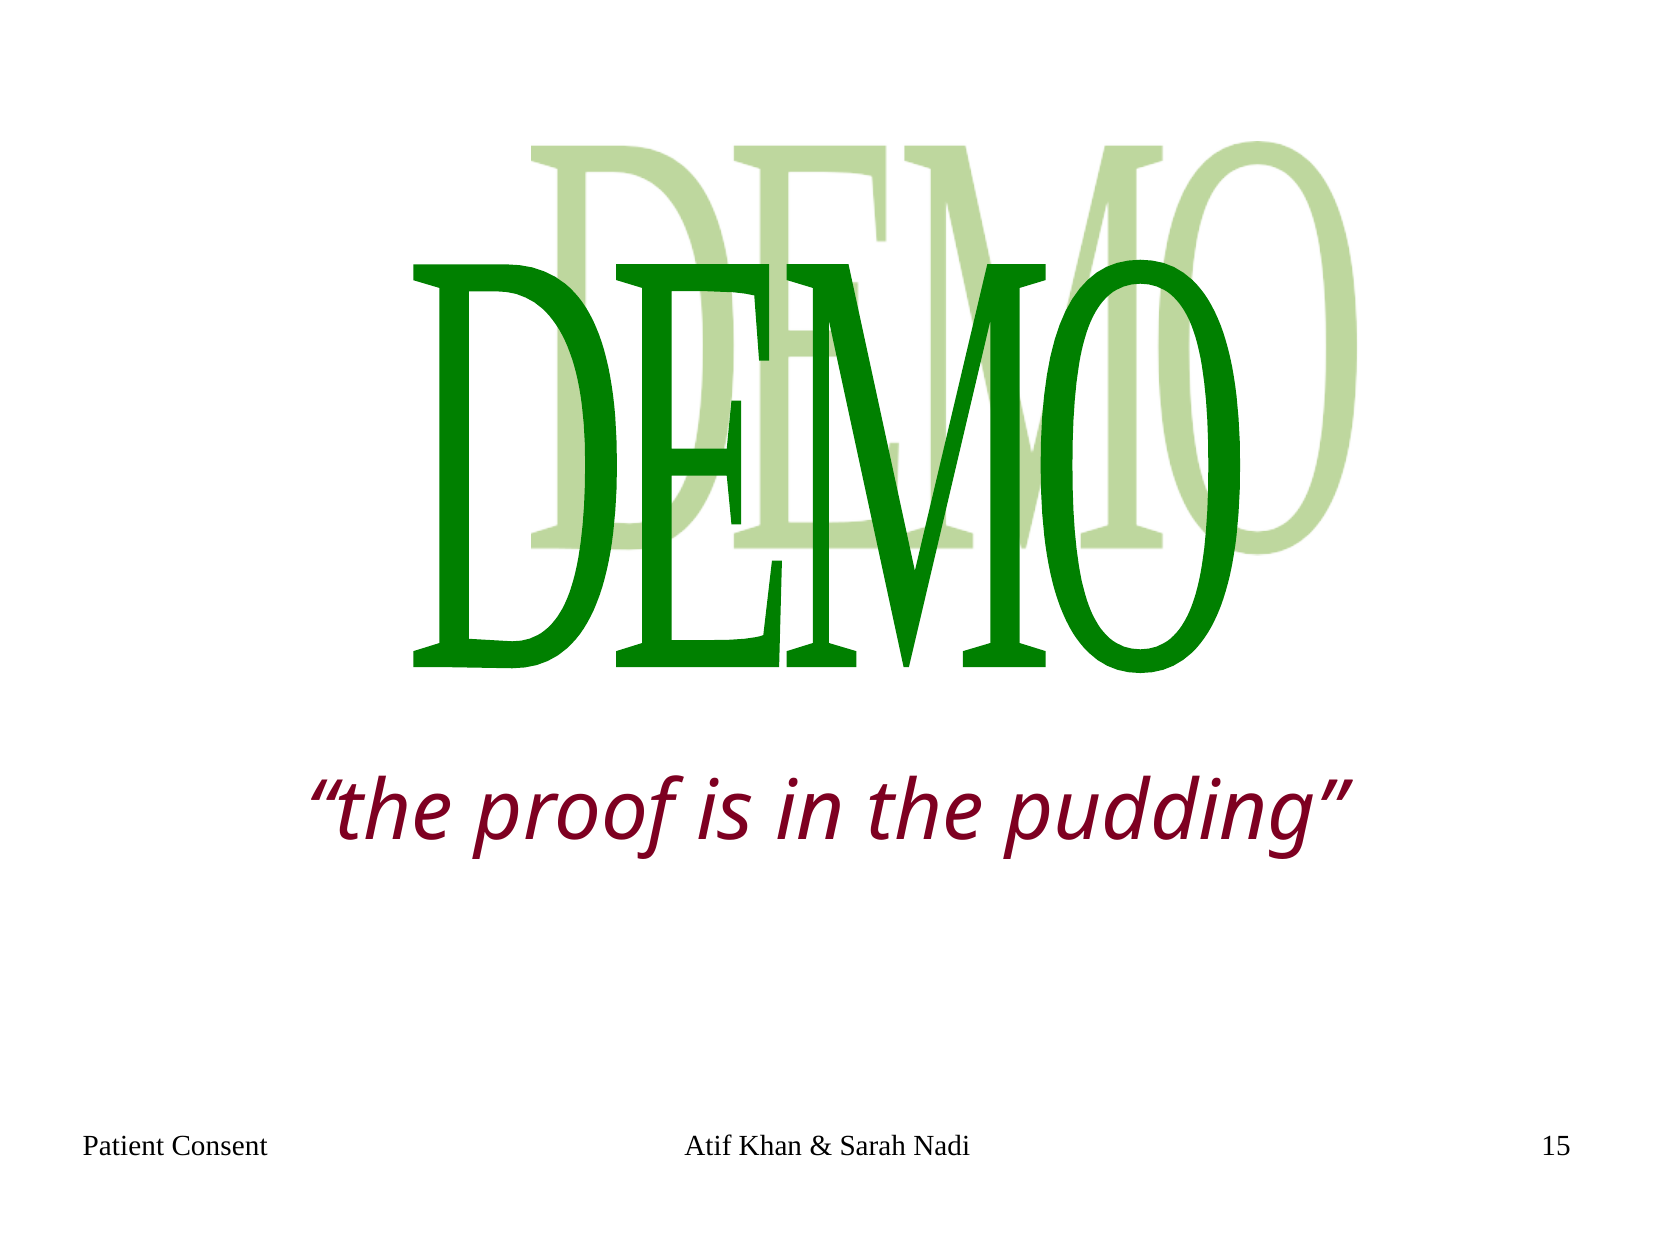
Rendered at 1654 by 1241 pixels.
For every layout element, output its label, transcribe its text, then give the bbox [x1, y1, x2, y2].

text_box DEMO [786, 264, 1046, 668]
text_box DEMO [616, 264, 782, 668]
text_box DEMO [413, 264, 617, 669]
text_box DEMO [1040, 259, 1241, 674]
text_box “the proof is in the pudding” [0, 743, 1654, 869]
